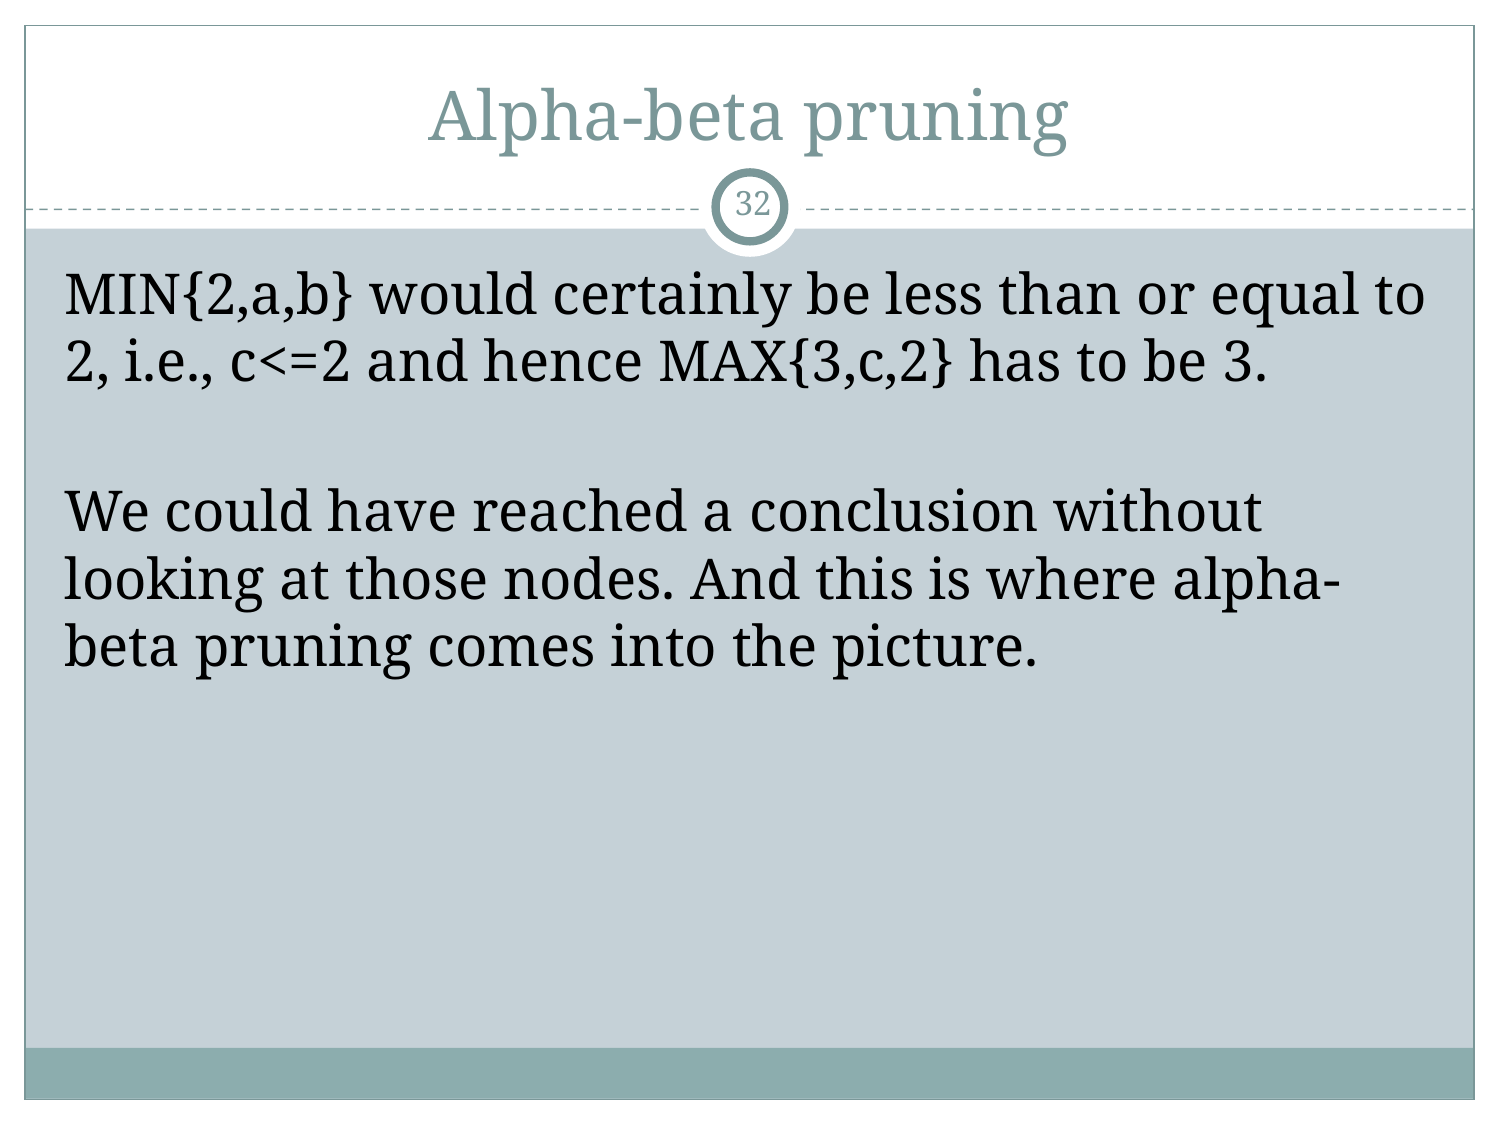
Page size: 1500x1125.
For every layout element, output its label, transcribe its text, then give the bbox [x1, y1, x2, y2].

title Alpha-beta pruning [49, 37, 1450, 162]
slide_number <number> [715, 168, 791, 241]
list MIN{2,a,b} would certainly be less than or equal to 2, i.e., c<=2 and hence MAX{3,c,2} has to be 3. We could have reached a conclusion without looking at those nodes. And this is where alpha-beta pruning comes into the picture. [49, 250, 1445, 1001]
